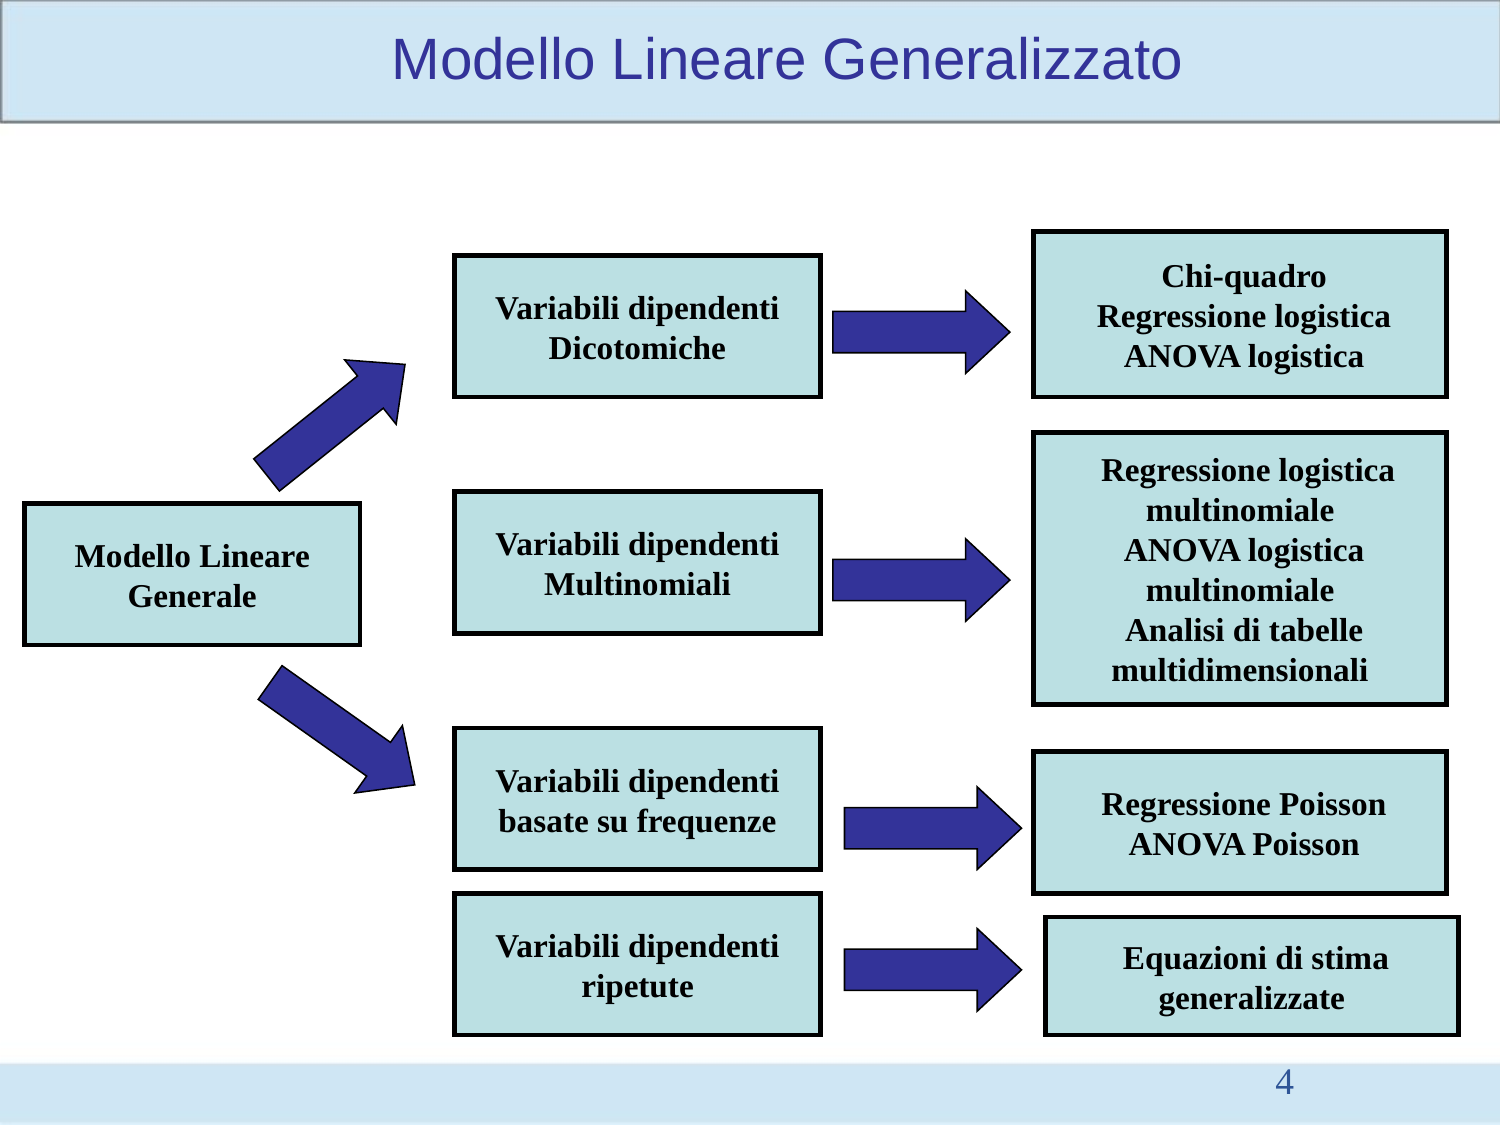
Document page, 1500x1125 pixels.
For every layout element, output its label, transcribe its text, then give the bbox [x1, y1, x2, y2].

picture [0, 0, 1500, 1125]
text_box Variabili dipendenti ripetute [454, 893, 821, 1035]
text_box Variabili dipendenti Multinomiali [454, 491, 821, 634]
text_box Variabili dipendenti Dicotomiche [454, 255, 821, 398]
text_box Modello Lineare Generale [24, 503, 361, 646]
text_box [844, 786, 1022, 870]
text_box Chi-quadro Regressione logistica ANOVA logistica [1033, 231, 1447, 398]
text_box Regressione logistica multinomiale ANOVA logistica multinomiale Analisi di tabelle multidimensionali [1033, 432, 1447, 705]
text_box [844, 928, 1022, 1012]
text_box Equazioni di stima generalizzate [1045, 916, 1459, 1035]
text_box [832, 290, 1010, 374]
text_box [258, 665, 415, 793]
text_box [253, 359, 406, 492]
title Modello Lineare Generalizzato [113, 0, 1463, 158]
text_box Regressione Poisson ANOVA Poisson [1033, 751, 1447, 894]
text_box Variabili dipendenti basate su frequenze [454, 727, 821, 870]
text_box [832, 538, 1010, 622]
